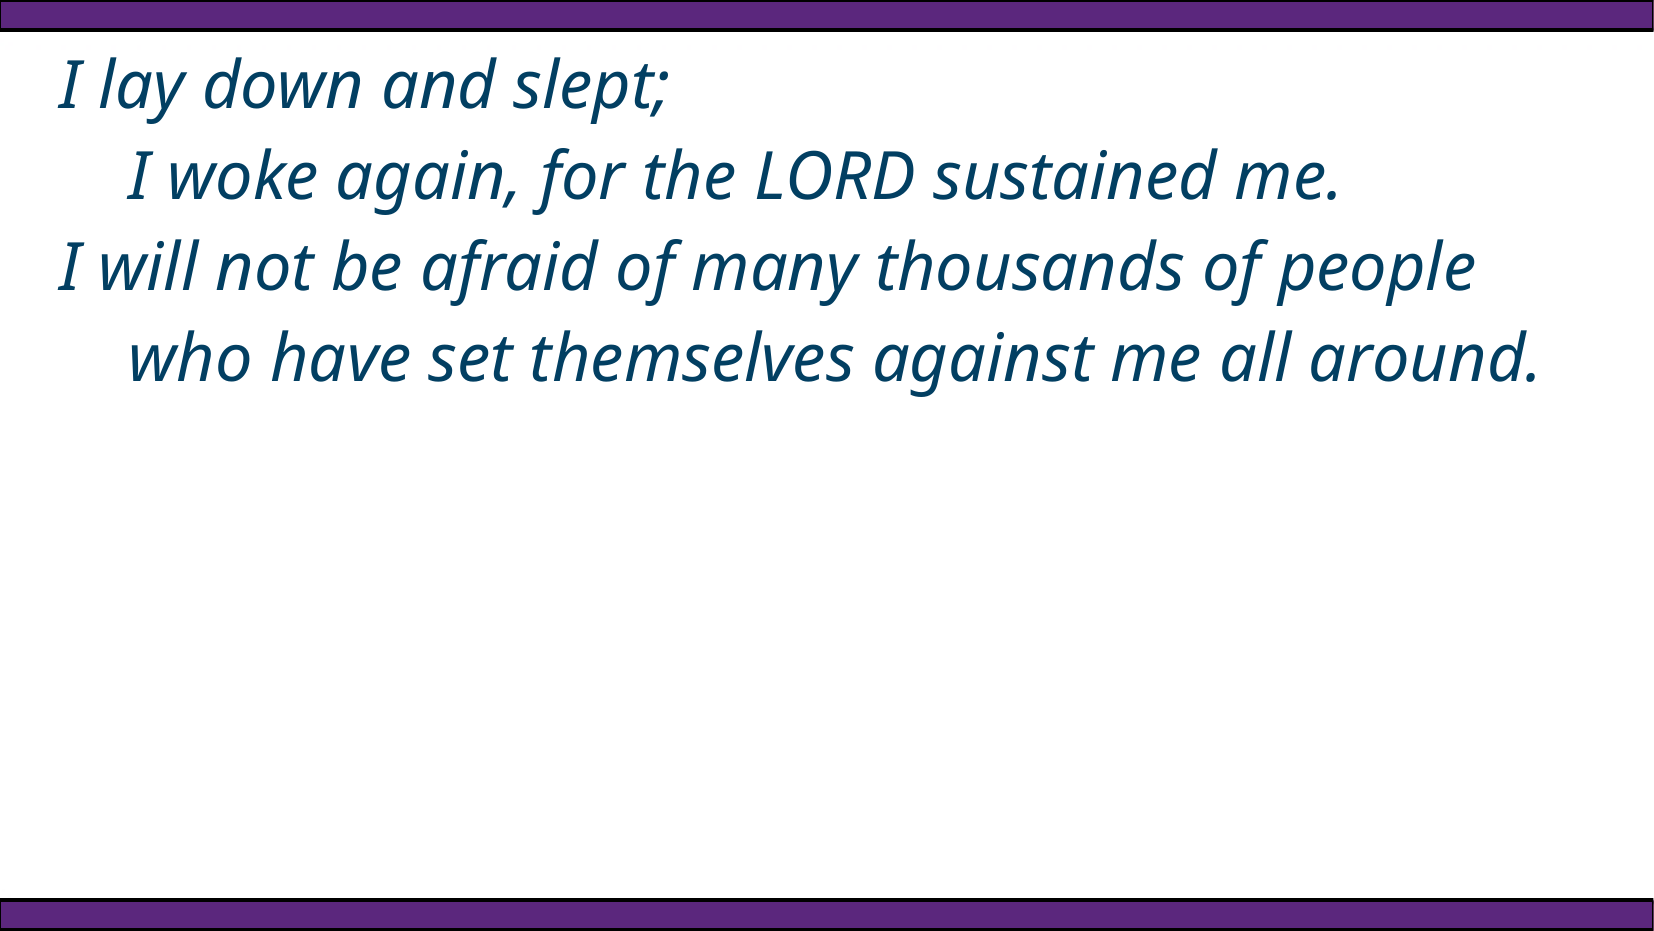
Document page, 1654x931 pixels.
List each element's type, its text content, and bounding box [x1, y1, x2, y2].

picture [0, 31, 1654, 900]
text_box [0, 0, 1654, 31]
text_box I lay down and slept; I woke again, for the Lord sustained me. I will not be afraid of many thousands of people who have set themselves against me all around. [45, 30, 1591, 421]
text_box [0, 900, 1654, 931]
